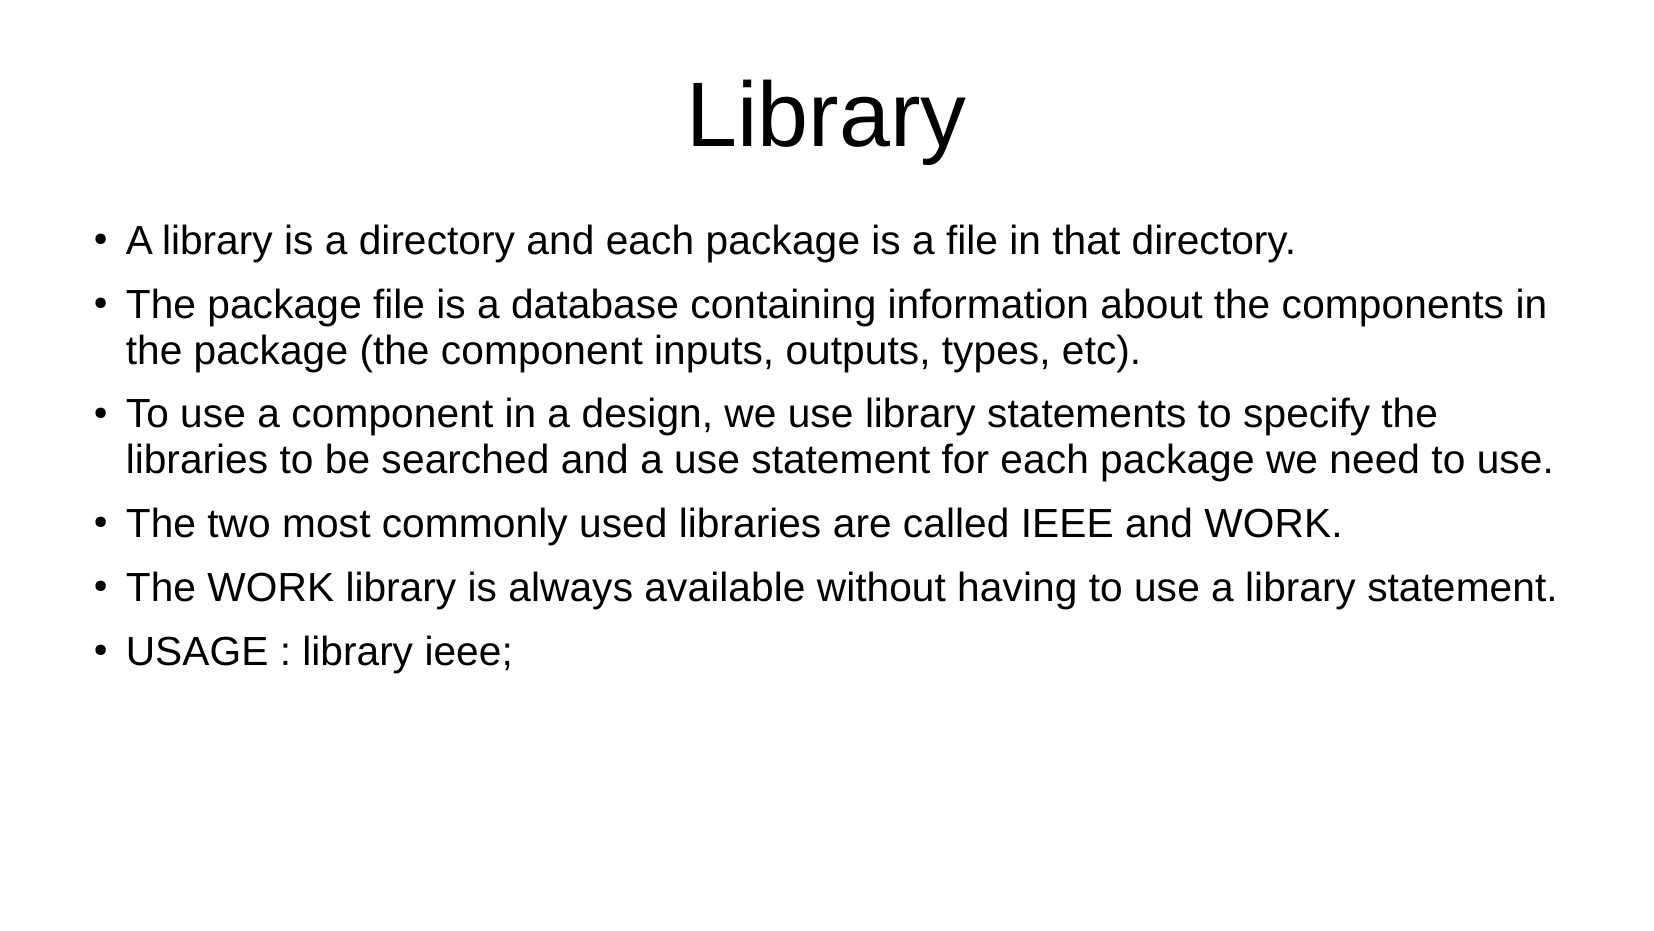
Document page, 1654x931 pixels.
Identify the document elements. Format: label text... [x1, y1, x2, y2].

title Library [82, 37, 1571, 193]
list A library is a directory and each package is a file in that directory. The package file is a database containing information about the components in the package (the component inputs, outputs, types, etc). To use a component in a design, we use library statements to specify the libraries to be searched and a use statement for each package we need to use. The two most commonly used libraries are called IEEE and WORK. The WORK library is always available without having to use a library statement. USAGE : library ieee; [82, 217, 1571, 758]
